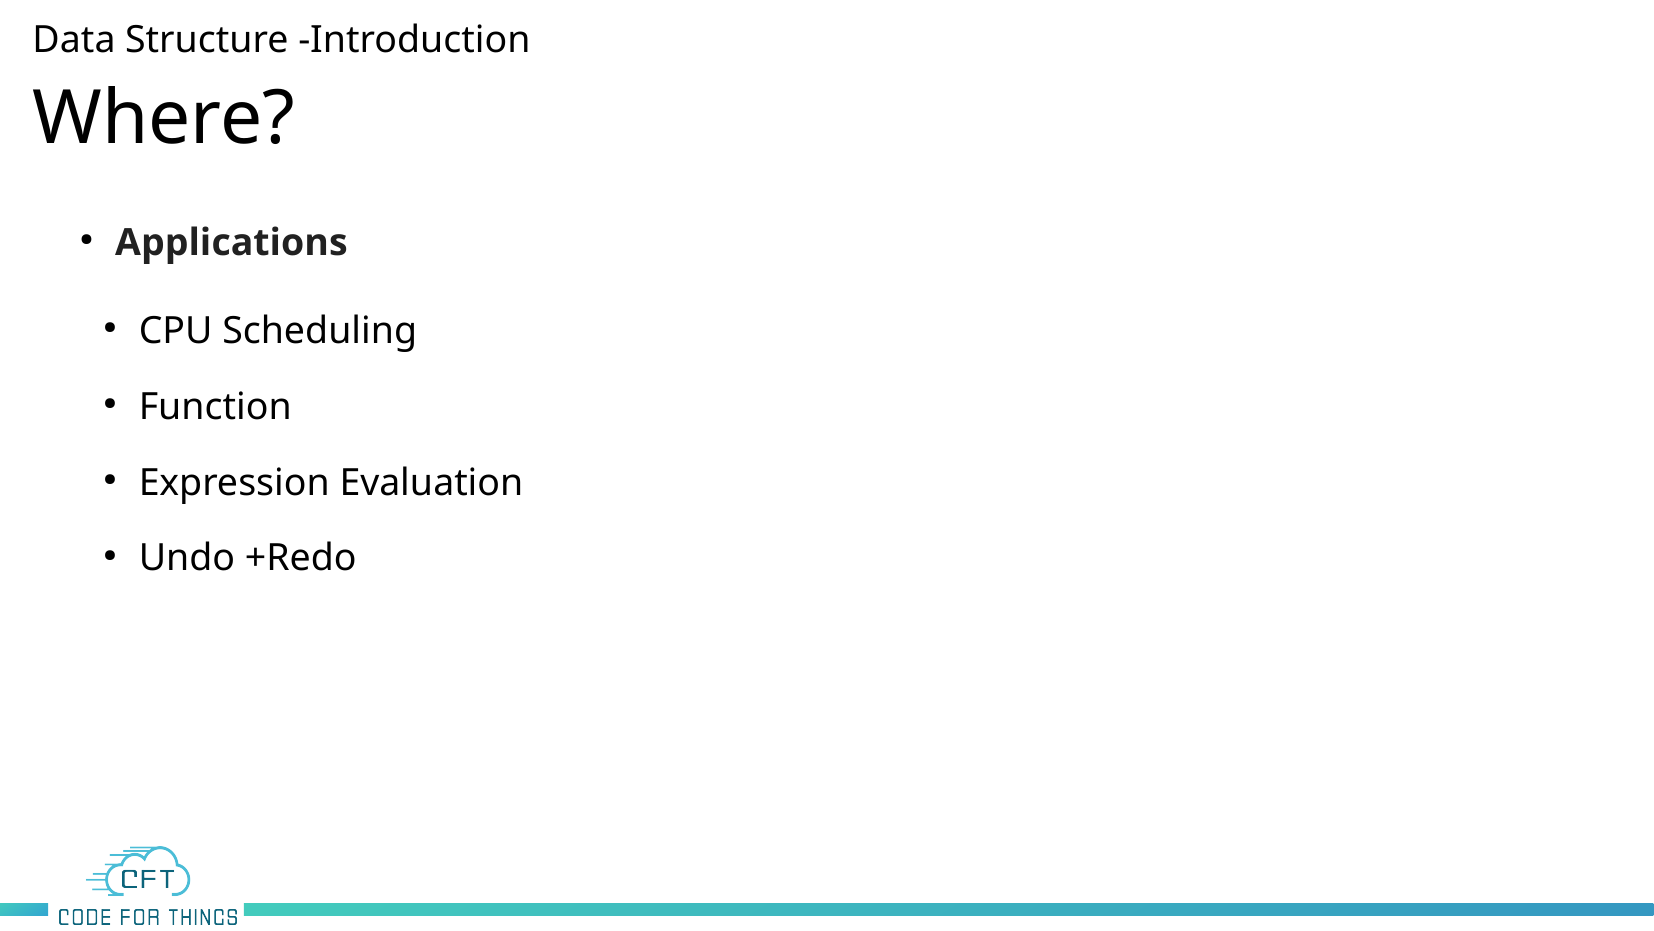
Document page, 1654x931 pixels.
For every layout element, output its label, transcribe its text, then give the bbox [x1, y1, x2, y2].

picture [59, 846, 237, 925]
text_box CPU Scheduling Function Expression Evaluation Undo +Redo [88, 295, 626, 603]
title Data Structure -Introduction Where? [32, 12, 1184, 166]
text_box Applications [64, 207, 449, 276]
